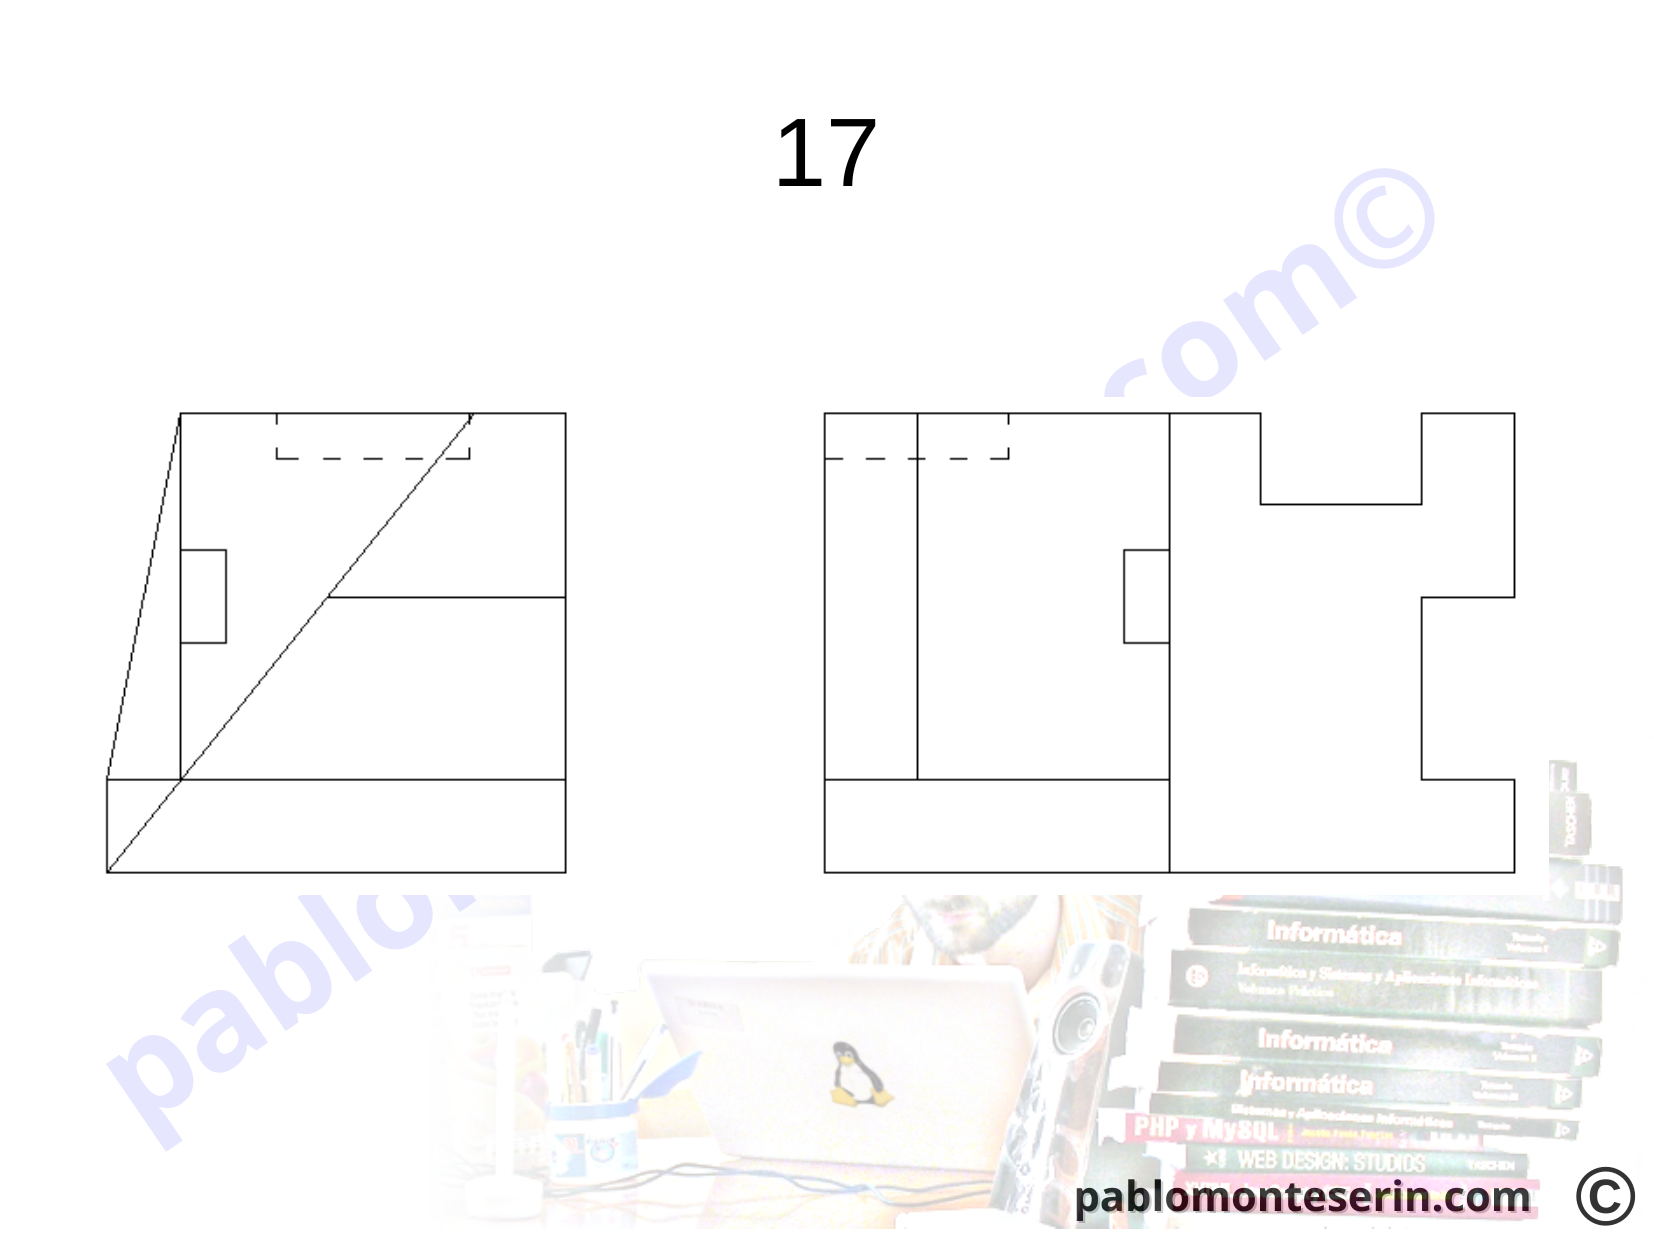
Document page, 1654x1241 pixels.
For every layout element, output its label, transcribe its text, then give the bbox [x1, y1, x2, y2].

title 17 [82, 49, 1571, 257]
picture [82, 397, 1654, 1229]
